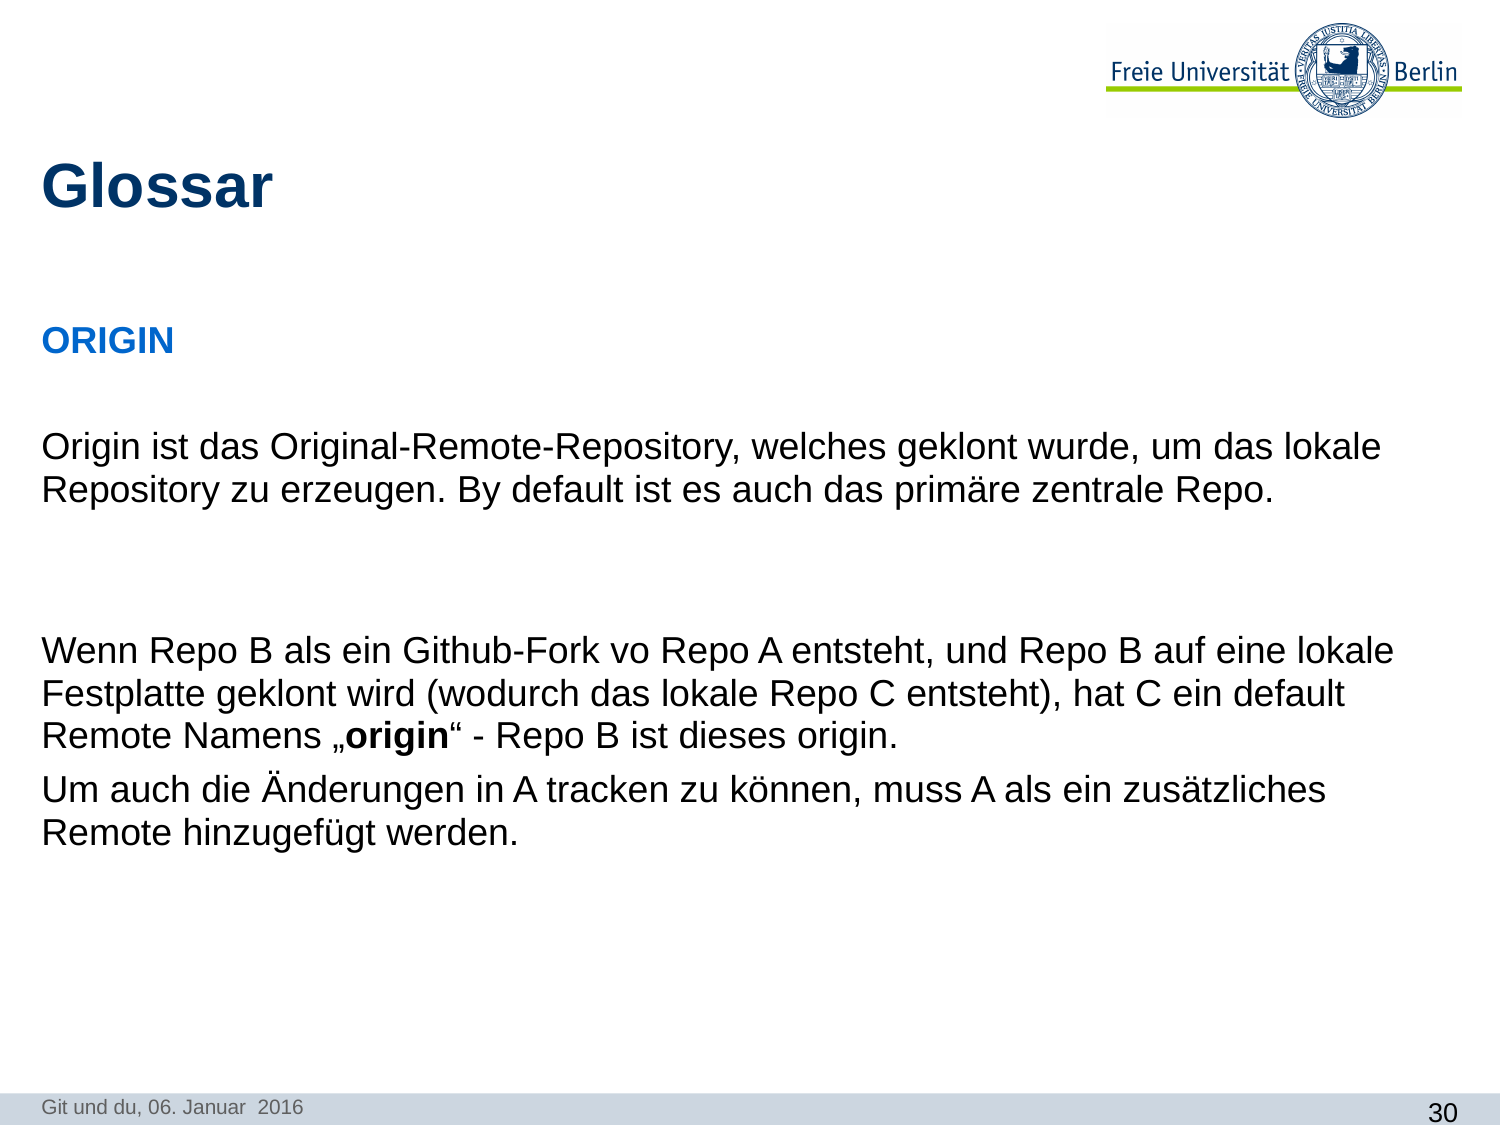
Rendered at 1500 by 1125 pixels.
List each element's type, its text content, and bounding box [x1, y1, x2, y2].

title Glossar [41, 150, 1460, 221]
list ORIGIN Origin ist das Original-Remote-Repository, welches geklont wurde, um das lokale Repository zu erzeugen. By default ist es auch das primäre zentrale Repo. Wenn Repo B als ein Github-Fork vo Repo A entsteht, und Repo B auf eine lokale Festplatte geklont wird (wodurch das lokale Repo C entsteht), hat C ein default Remote Namens „origin“ - Repo B ist dieses origin. Um auch die Änderungen in A tracken zu können, muss A als ein zusätzliches Remote hinzugefügt werden. [41, 265, 1460, 1064]
picture [1106, 23, 1462, 118]
